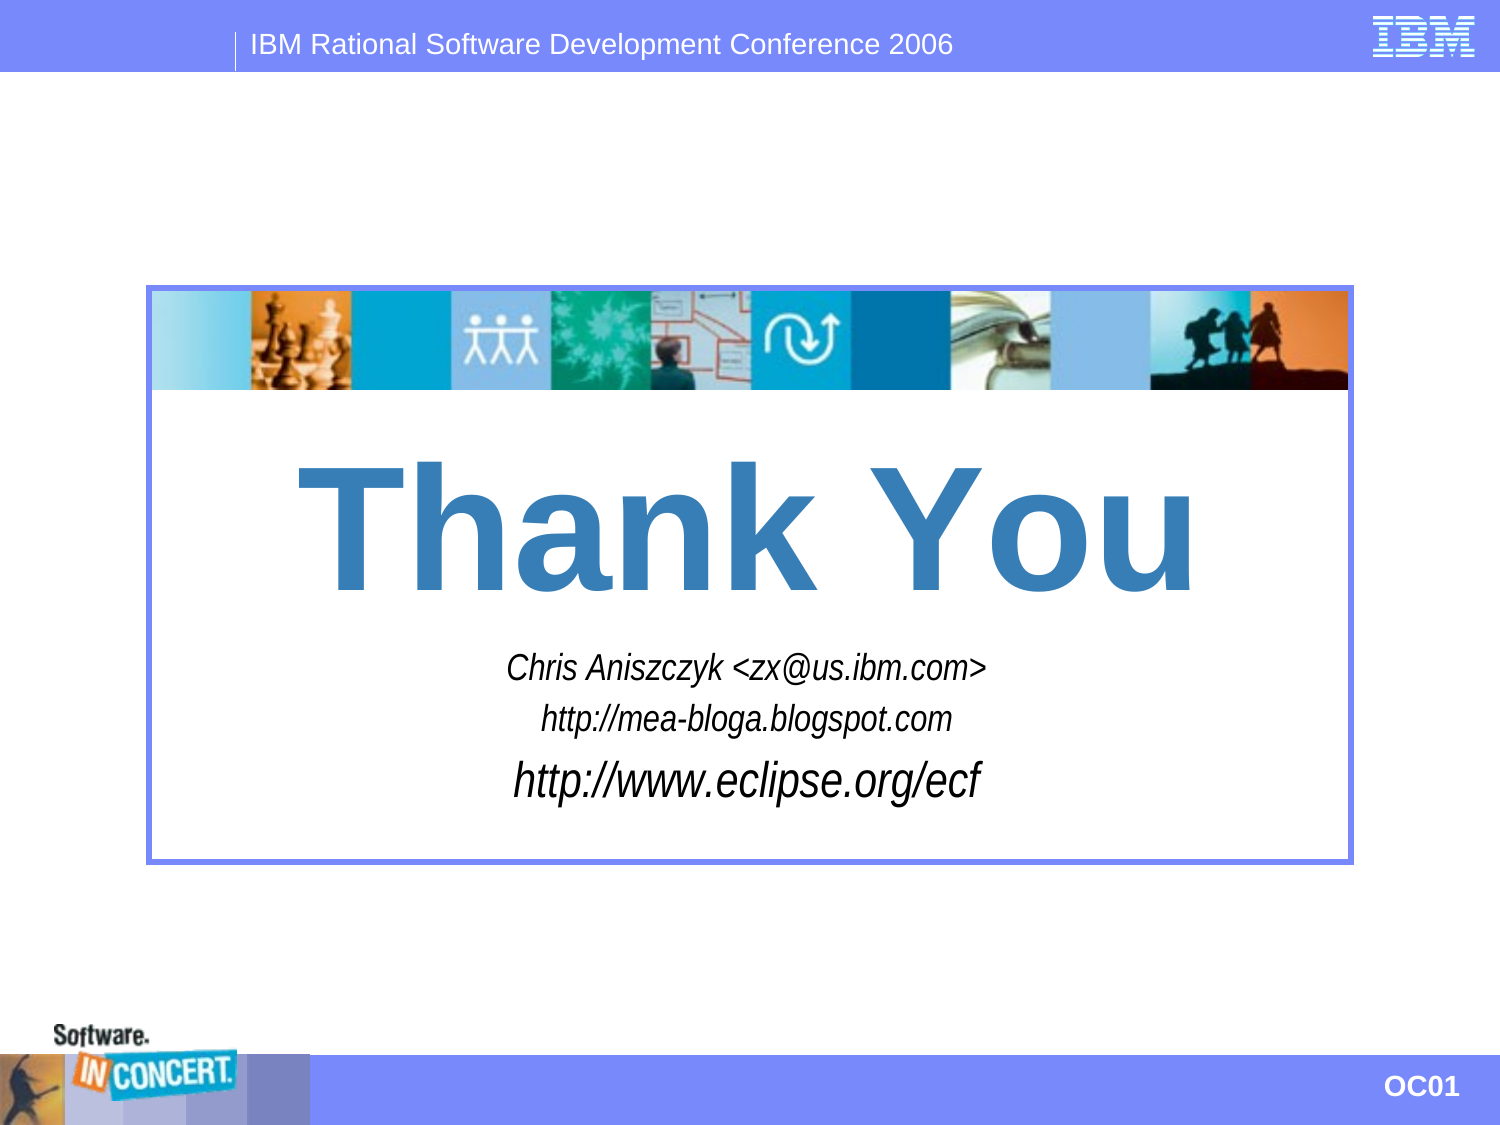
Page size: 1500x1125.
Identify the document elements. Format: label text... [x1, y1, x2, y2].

picture [450, 291, 756, 390]
text_box Chris Aniszczyk <zx@us.ibm.com> http://mea-bloga.blogspot.com http://www.eclipse.org/ecf [113, 641, 1381, 857]
picture [152, 291, 353, 390]
picture [950, 291, 1348, 390]
picture [763, 312, 841, 366]
text_box Thank You [231, 439, 1268, 634]
picture [0, 1024, 310, 1125]
